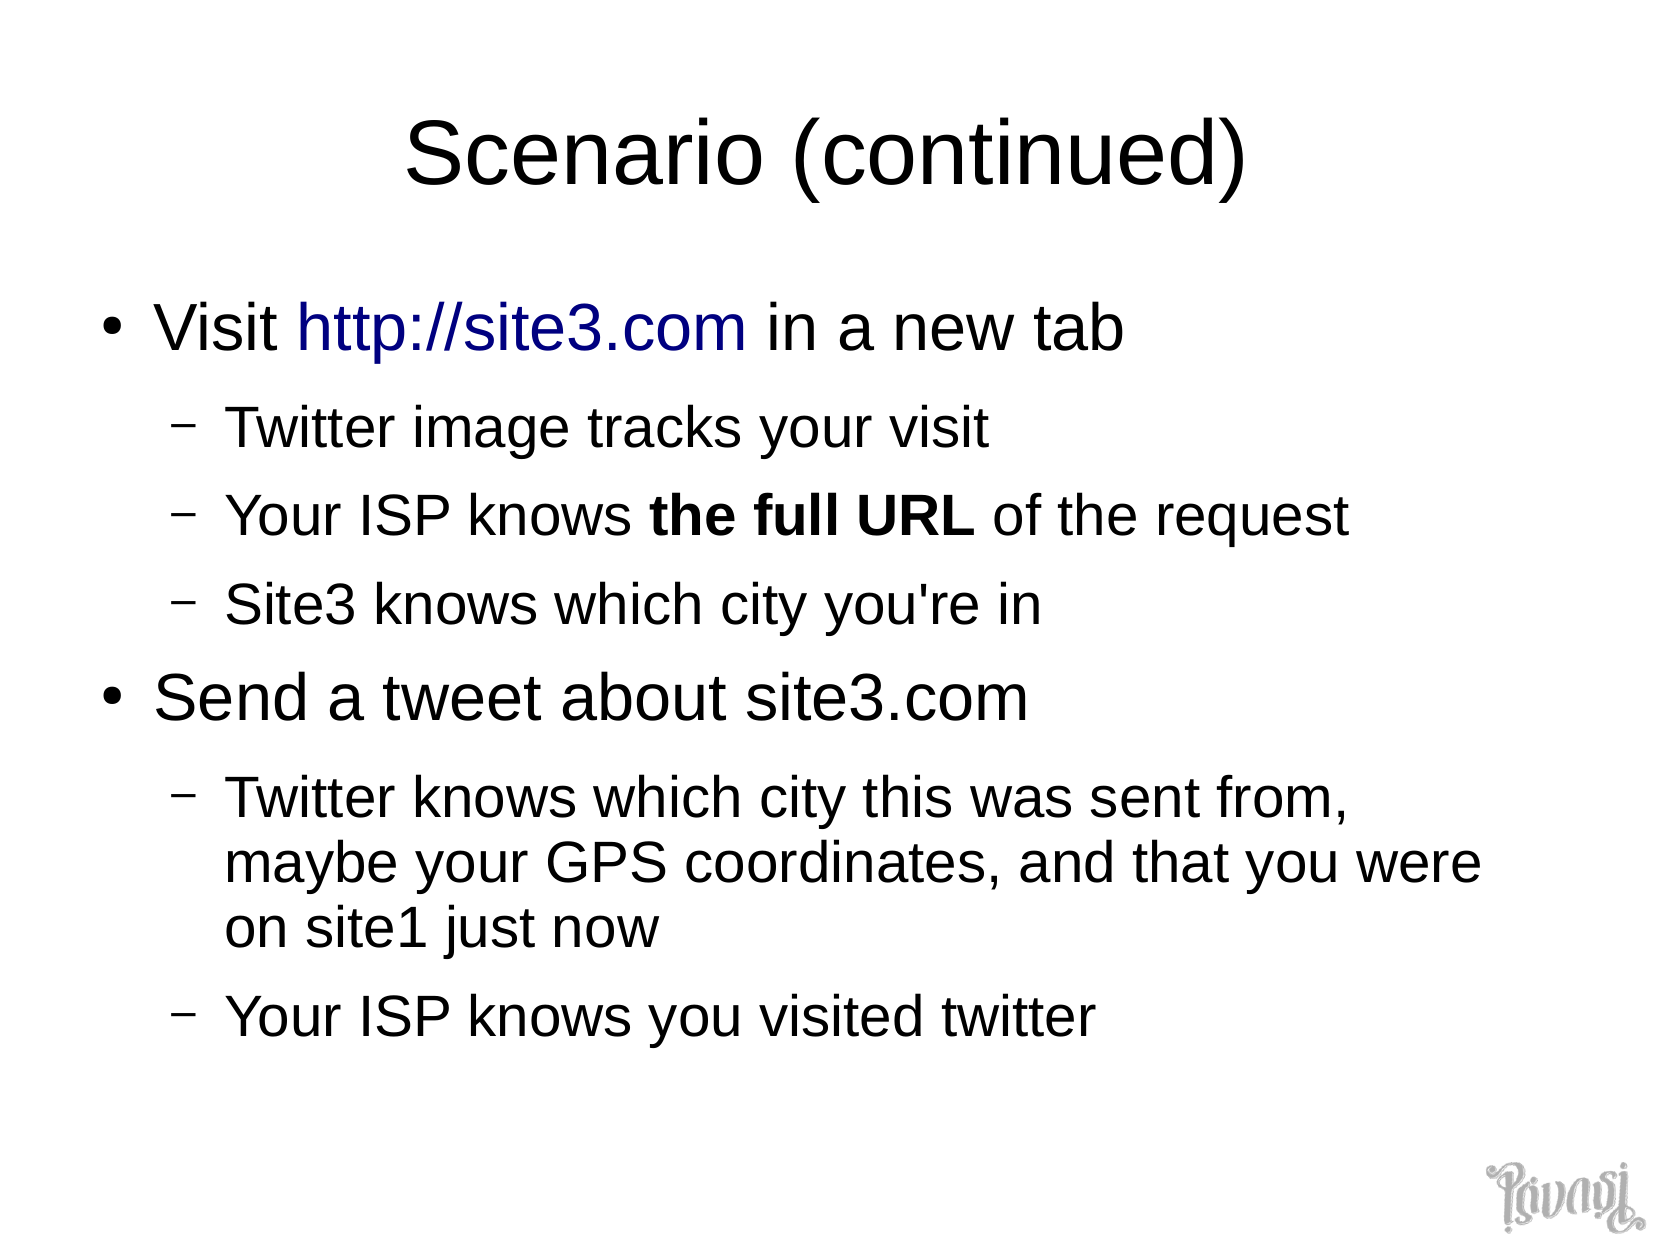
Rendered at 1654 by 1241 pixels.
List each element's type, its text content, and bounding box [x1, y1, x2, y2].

picture [1484, 1147, 1648, 1241]
list Visit http://site3.com in a new tab Twitter image tracks your visit Your ISP knows the full URL of the request Site3 knows which city you're in Send a tweet about site3.com Twitter knows which city this was sent from, maybe your GPS coordinates, and that you were on site1 just now Your ISP knows you visited twitter [82, 290, 1538, 1205]
title Scenario (continued) [82, 49, 1571, 257]
